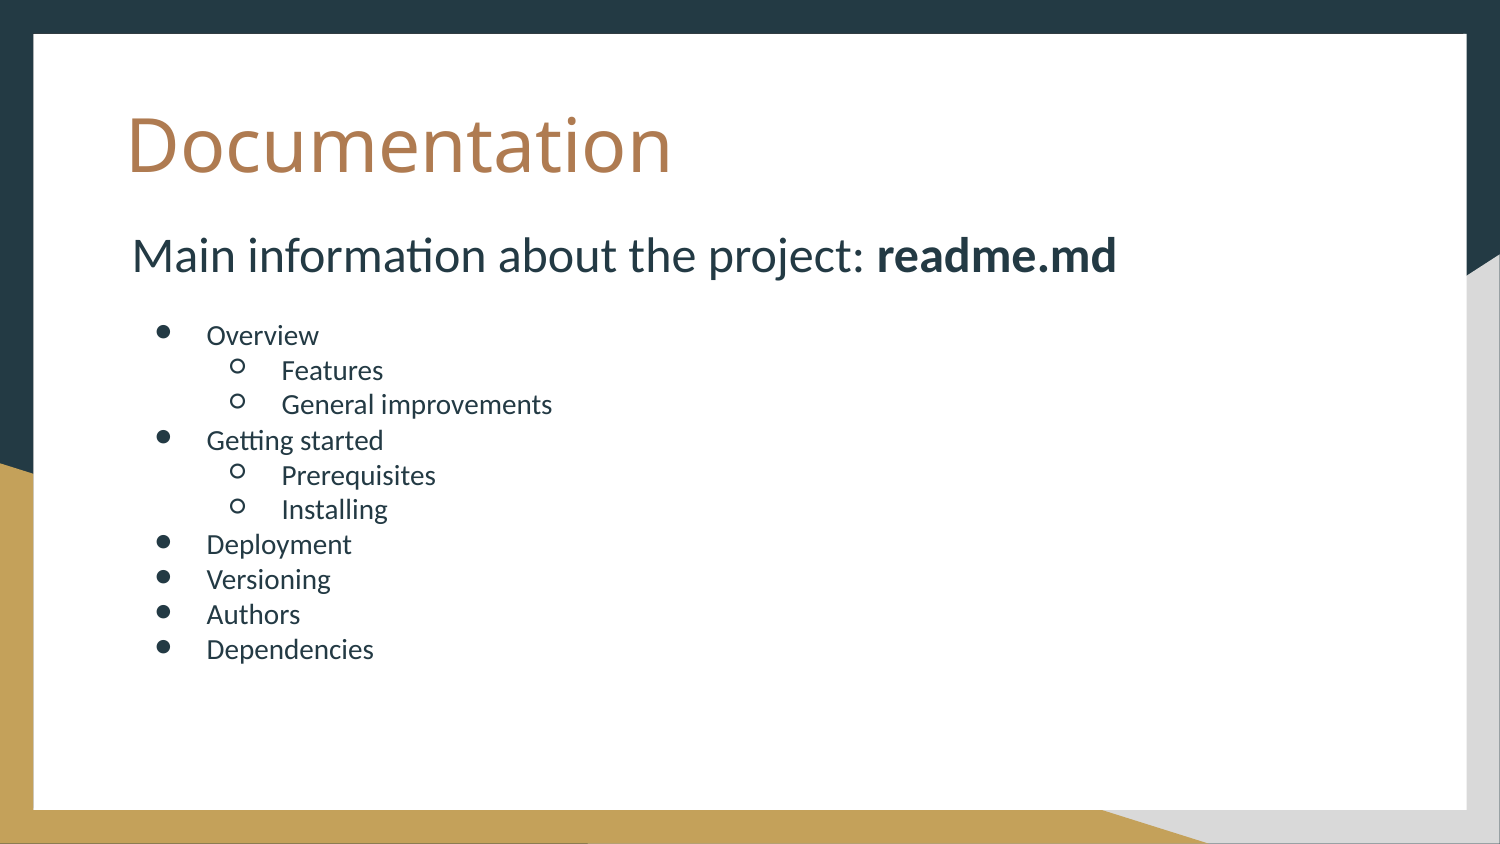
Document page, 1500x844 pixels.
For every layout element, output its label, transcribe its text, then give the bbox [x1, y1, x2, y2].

title Documentation [110, 82, 1342, 239]
list Main information about the project: readme.md Overview Features General improvements Getting started Prerequisites Installing Deployment Versioning Authors Dependencies [116, 207, 1348, 761]
